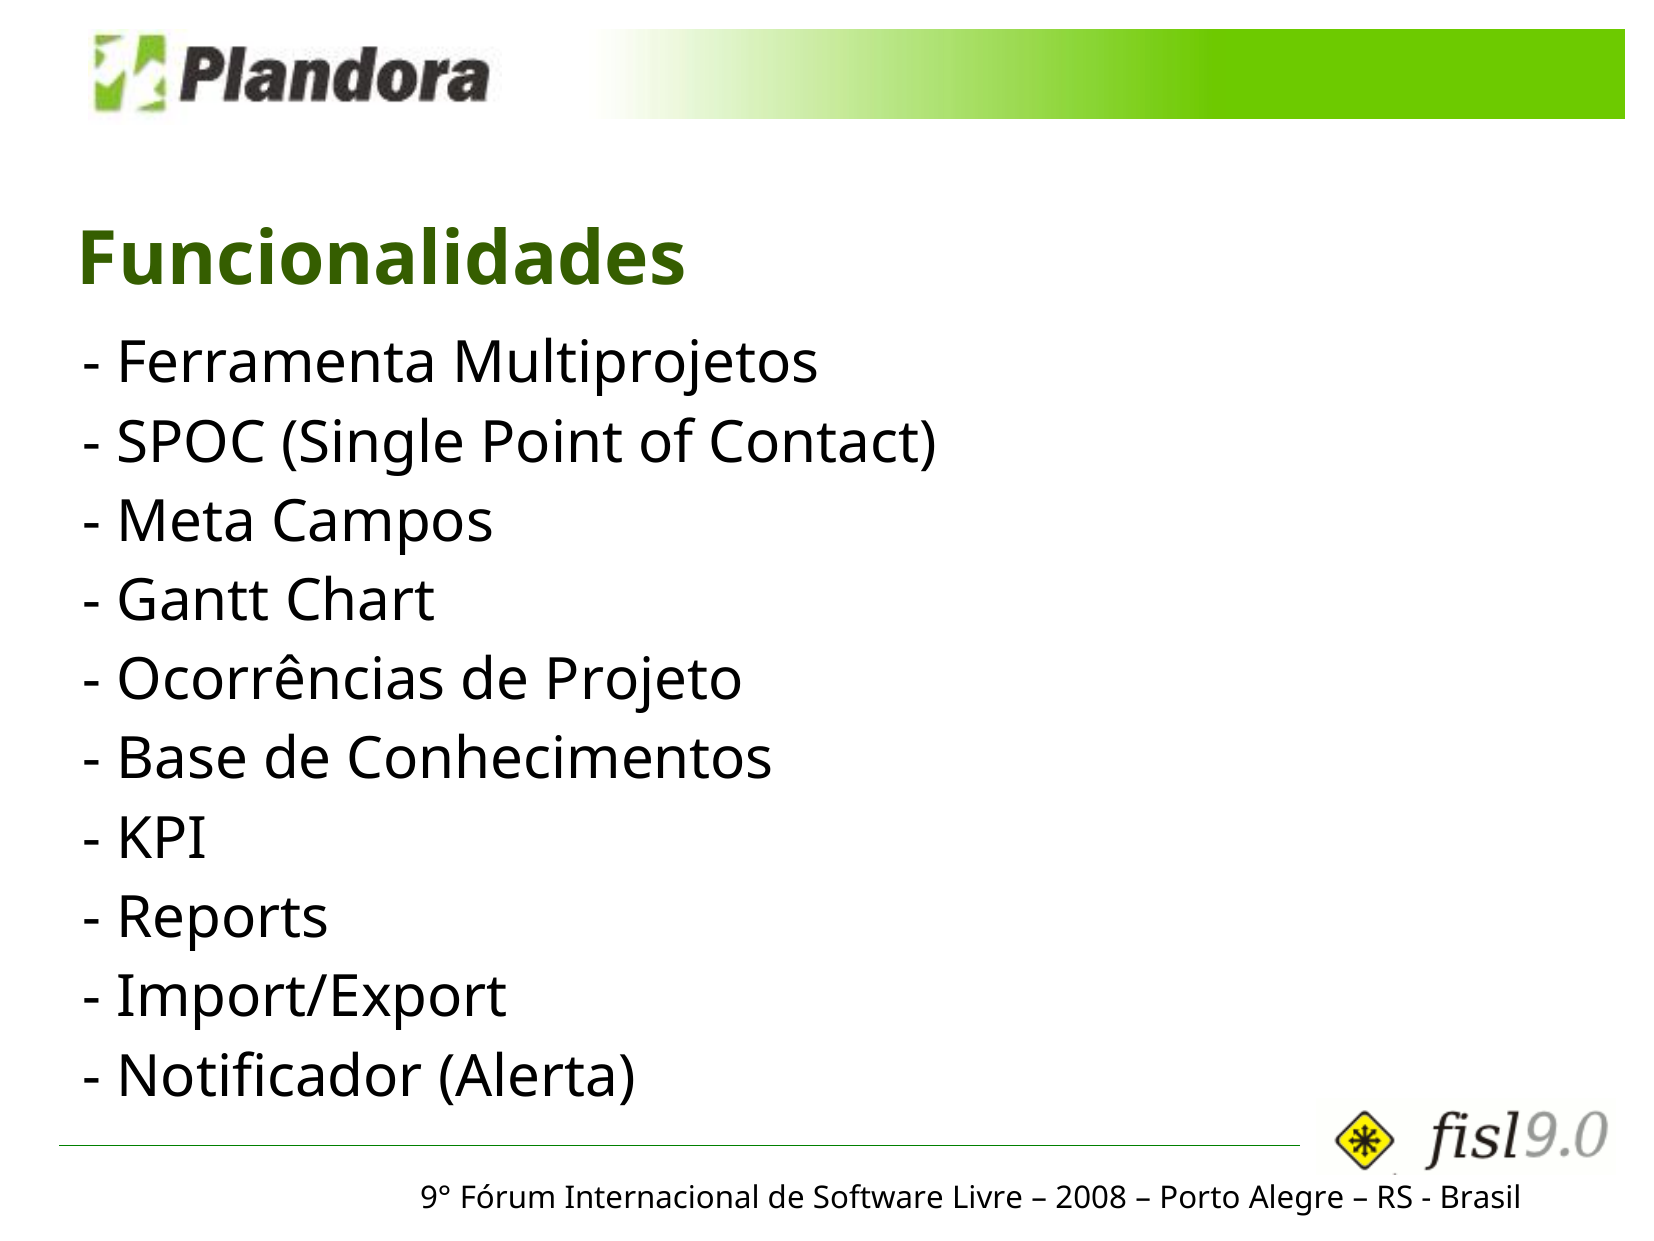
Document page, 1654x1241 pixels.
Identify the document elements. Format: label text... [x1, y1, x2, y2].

picture [1316, 1098, 1616, 1175]
subtitle - Ferramenta Multiprojetos - SPOC (Single Point of Contact) - Meta Campos - Gantt Chart - Ocorrências de Projeto - Base de Conhecimentos - KPI - Reports - Import/Export - Notificador (Alerta) [82, 324, 1536, 1109]
title Funcionalidades [76, 156, 1536, 355]
picture [88, 29, 1625, 125]
